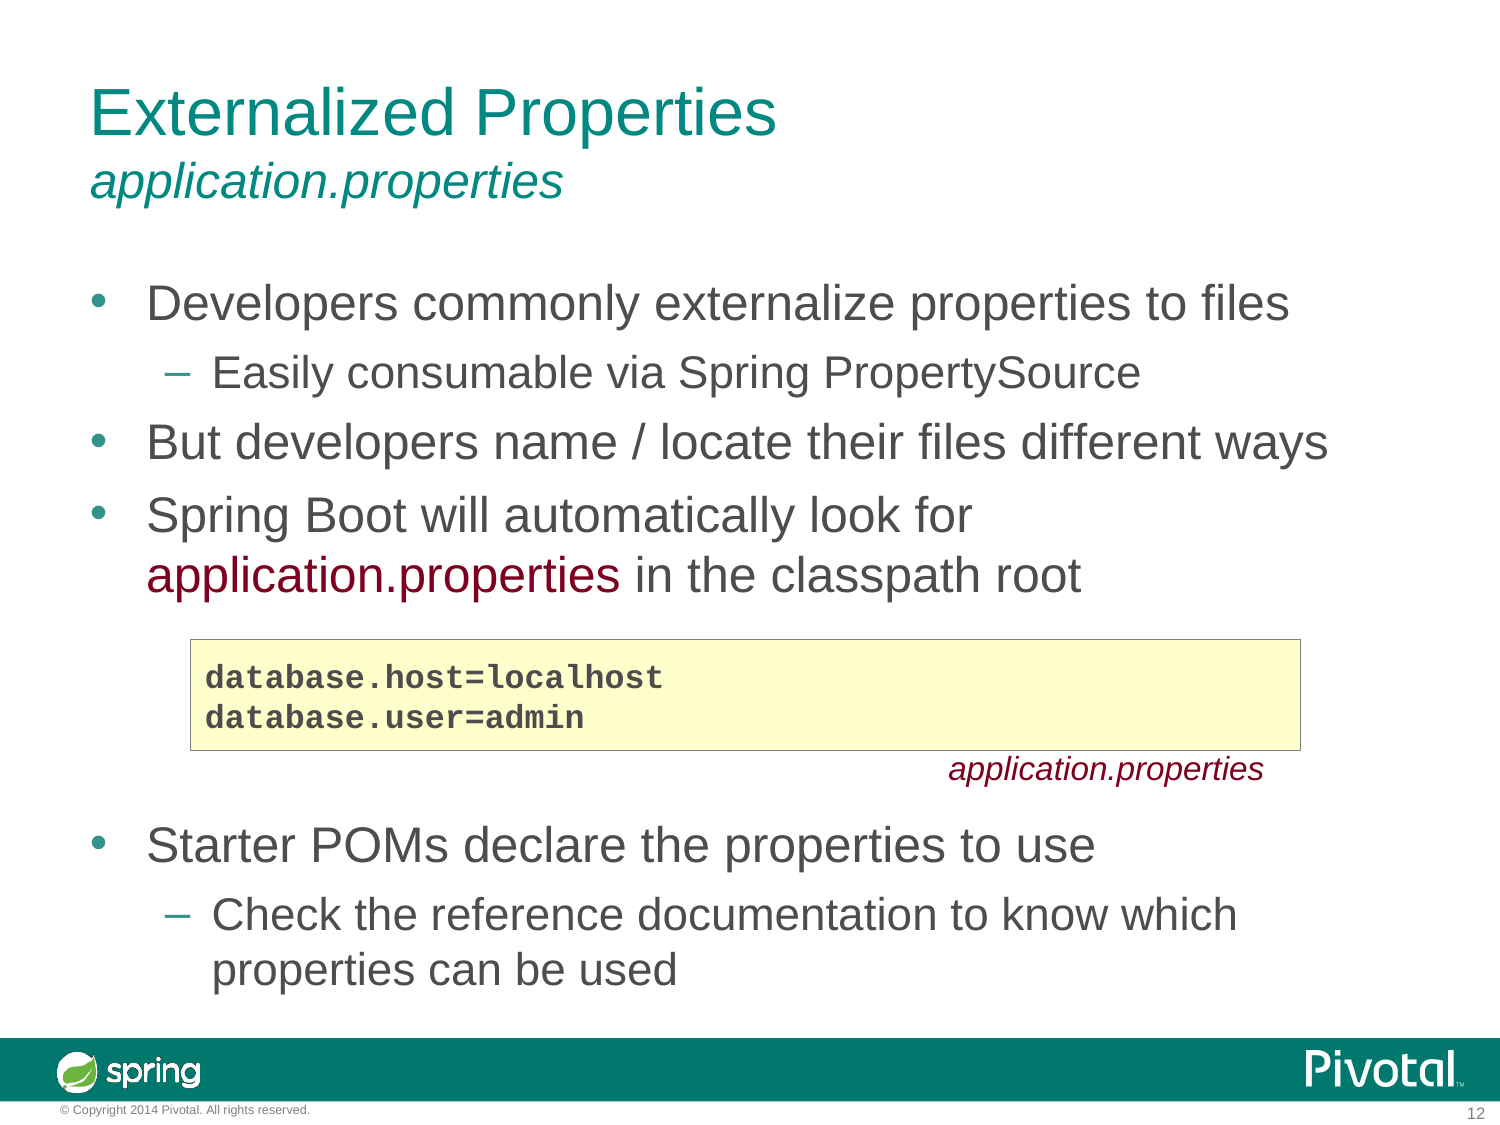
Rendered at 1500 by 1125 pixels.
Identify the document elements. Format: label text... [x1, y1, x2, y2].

picture [32, 1041, 210, 1103]
picture [1306, 1050, 1464, 1087]
text_box application.properties [933, 739, 1298, 794]
title Externalized Properties application.properties [75, 45, 1426, 233]
text_box database.host=localhost database.user=admin [190, 639, 1301, 751]
list Developers commonly externalize properties to files Easily consumable via Spring PropertySource But developers name / locate their files different ways Spring Boot will automatically look for application.properties in the classpath root Starter POMs declare the properties to use Check the reference documentation to know which properties can be used [75, 262, 1426, 1003]
